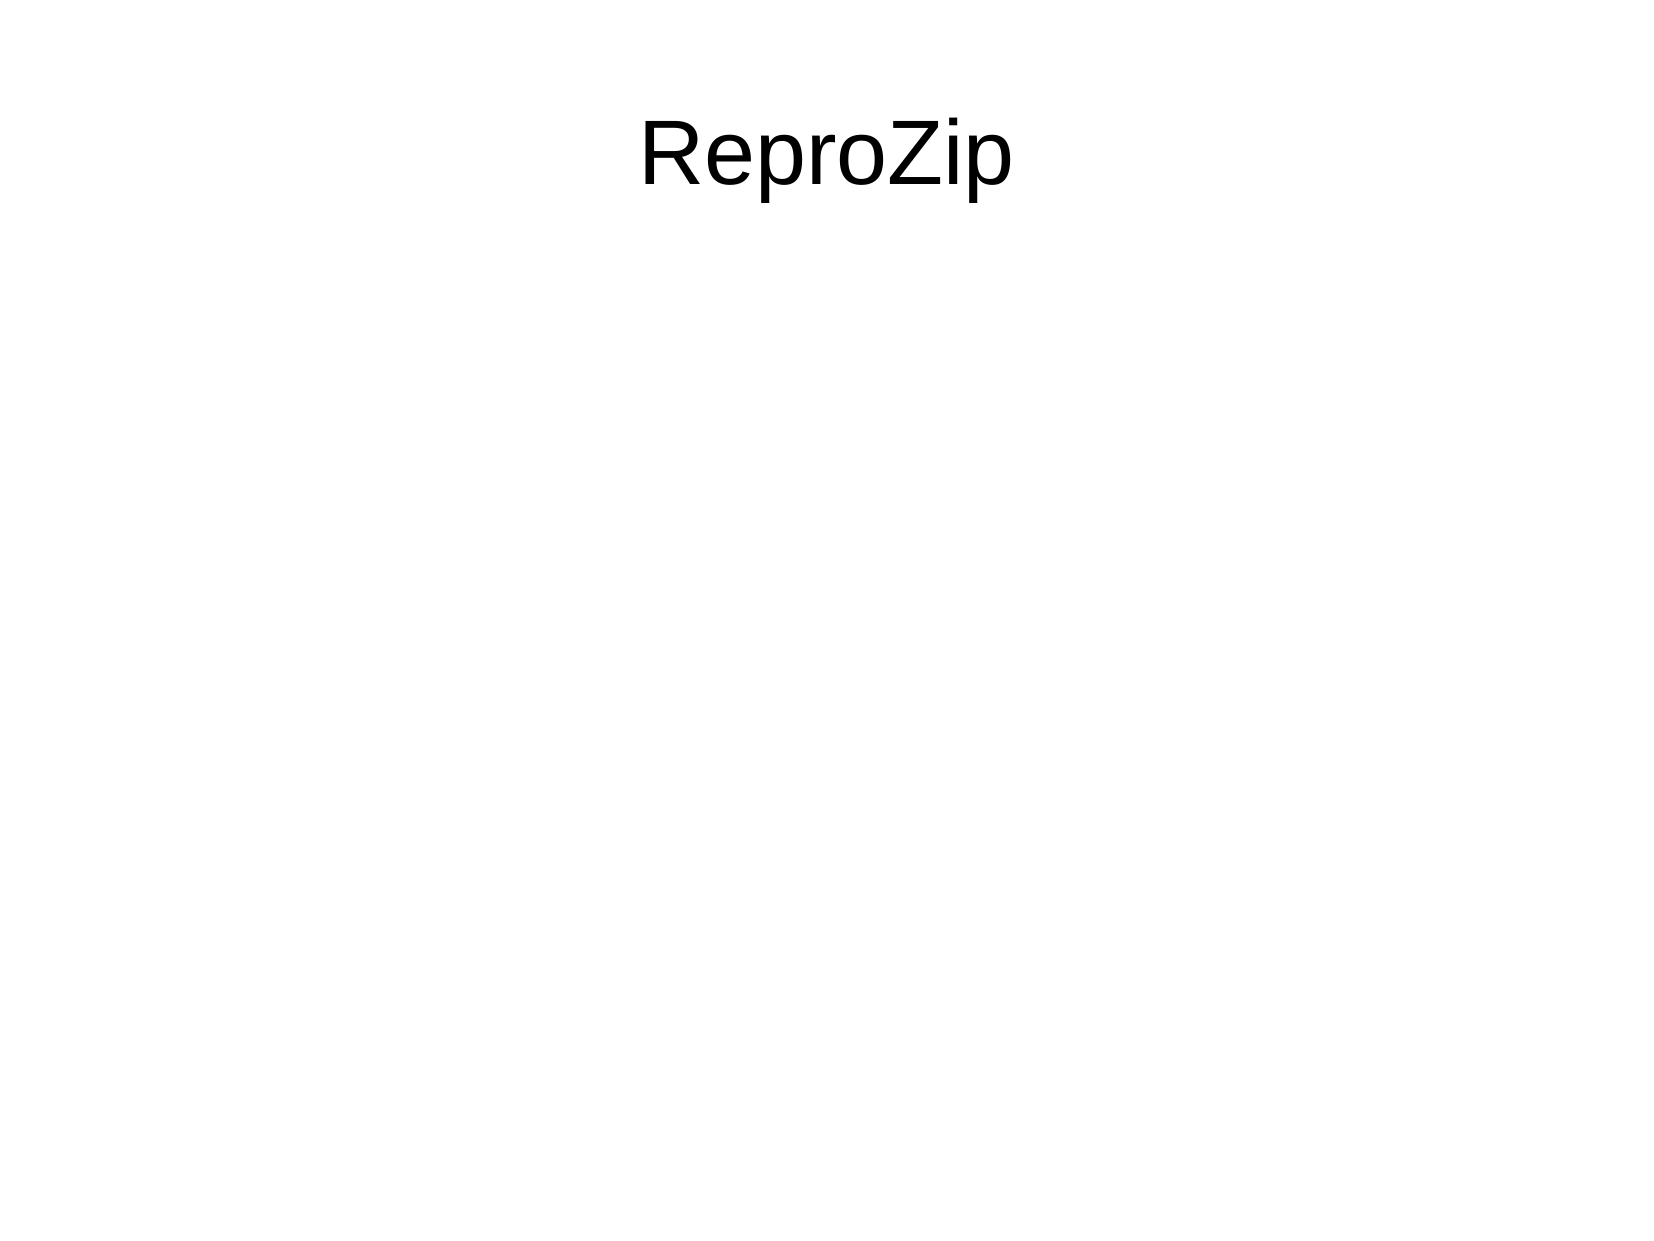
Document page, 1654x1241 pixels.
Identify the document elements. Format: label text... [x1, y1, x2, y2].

title ReproZip [82, 49, 1571, 257]
